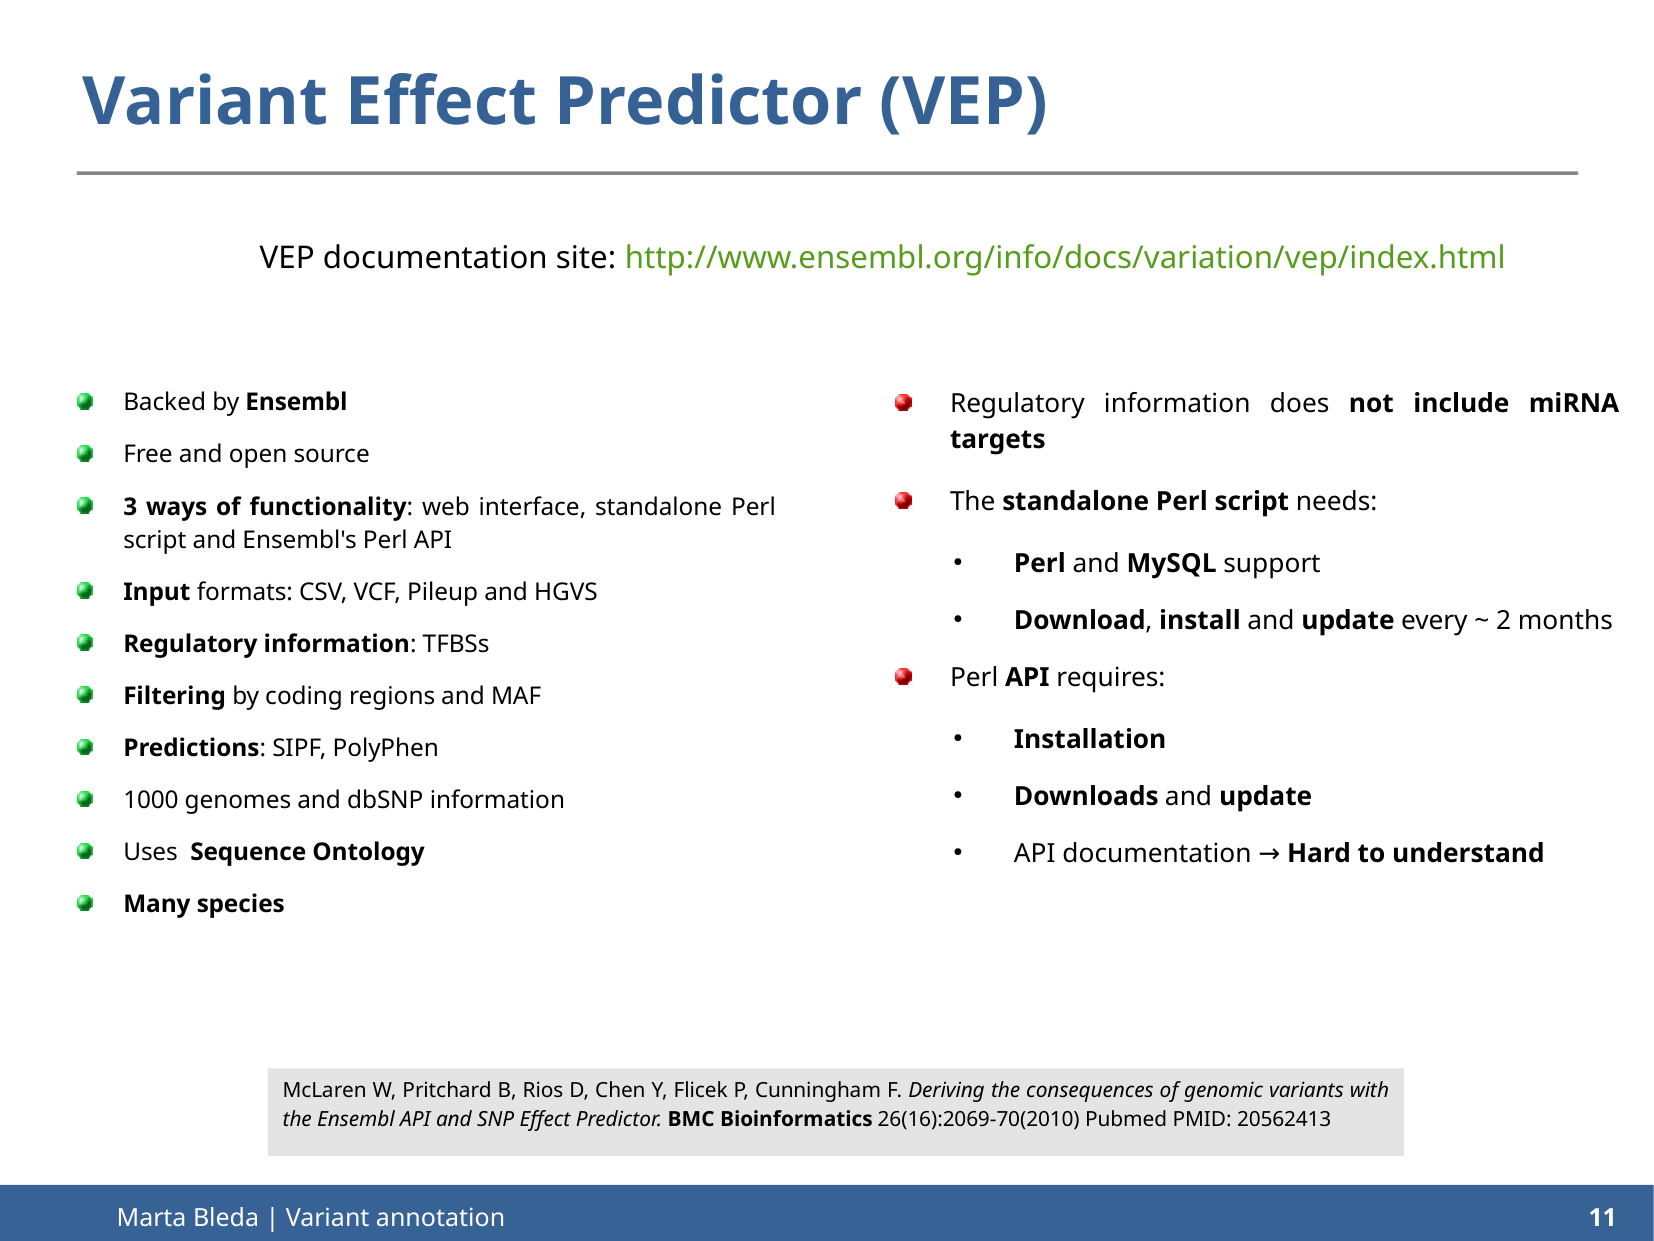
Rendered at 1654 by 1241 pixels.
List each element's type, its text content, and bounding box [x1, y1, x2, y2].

text_box McLaren W, Pritchard B, Rios D, Chen Y, Flicek P, Cunningham F. Deriving the consequences of genomic variants with the Ensembl API and SNP Effect Predictor. BMC Bioinformatics 26(16):2069-70(2010) Pubmed PMID: 20562413 [267, 1068, 1404, 1156]
picture [74, 170, 1580, 175]
title Variant Effect Predictor (VEP) [82, 49, 1571, 148]
text_box VEP documentation site: http://www.ensembl.org/info/docs/variation/vep/index.html [244, 227, 1513, 279]
list Backed by Ensembl Free and open source 3 ways of functionality: web interface, standalone Perl script and Ensembl's Perl API Input formats: CSV, VCF, Pileup and HGVS Regulatory information: TFBSs Filtering by coding regions and MAF Predictions: SIPF, PolyPhen 1000 genomes and dbSNP information Uses Sequence Ontology Many species [77, 384, 776, 922]
list Regulatory information does not include miRNA targets The standalone Perl script needs: Perl and MySQL support Download, install and update every ~ 2 months Perl API requires: Installation Downloads and update API documentation → Hard to understand [886, 384, 1619, 891]
